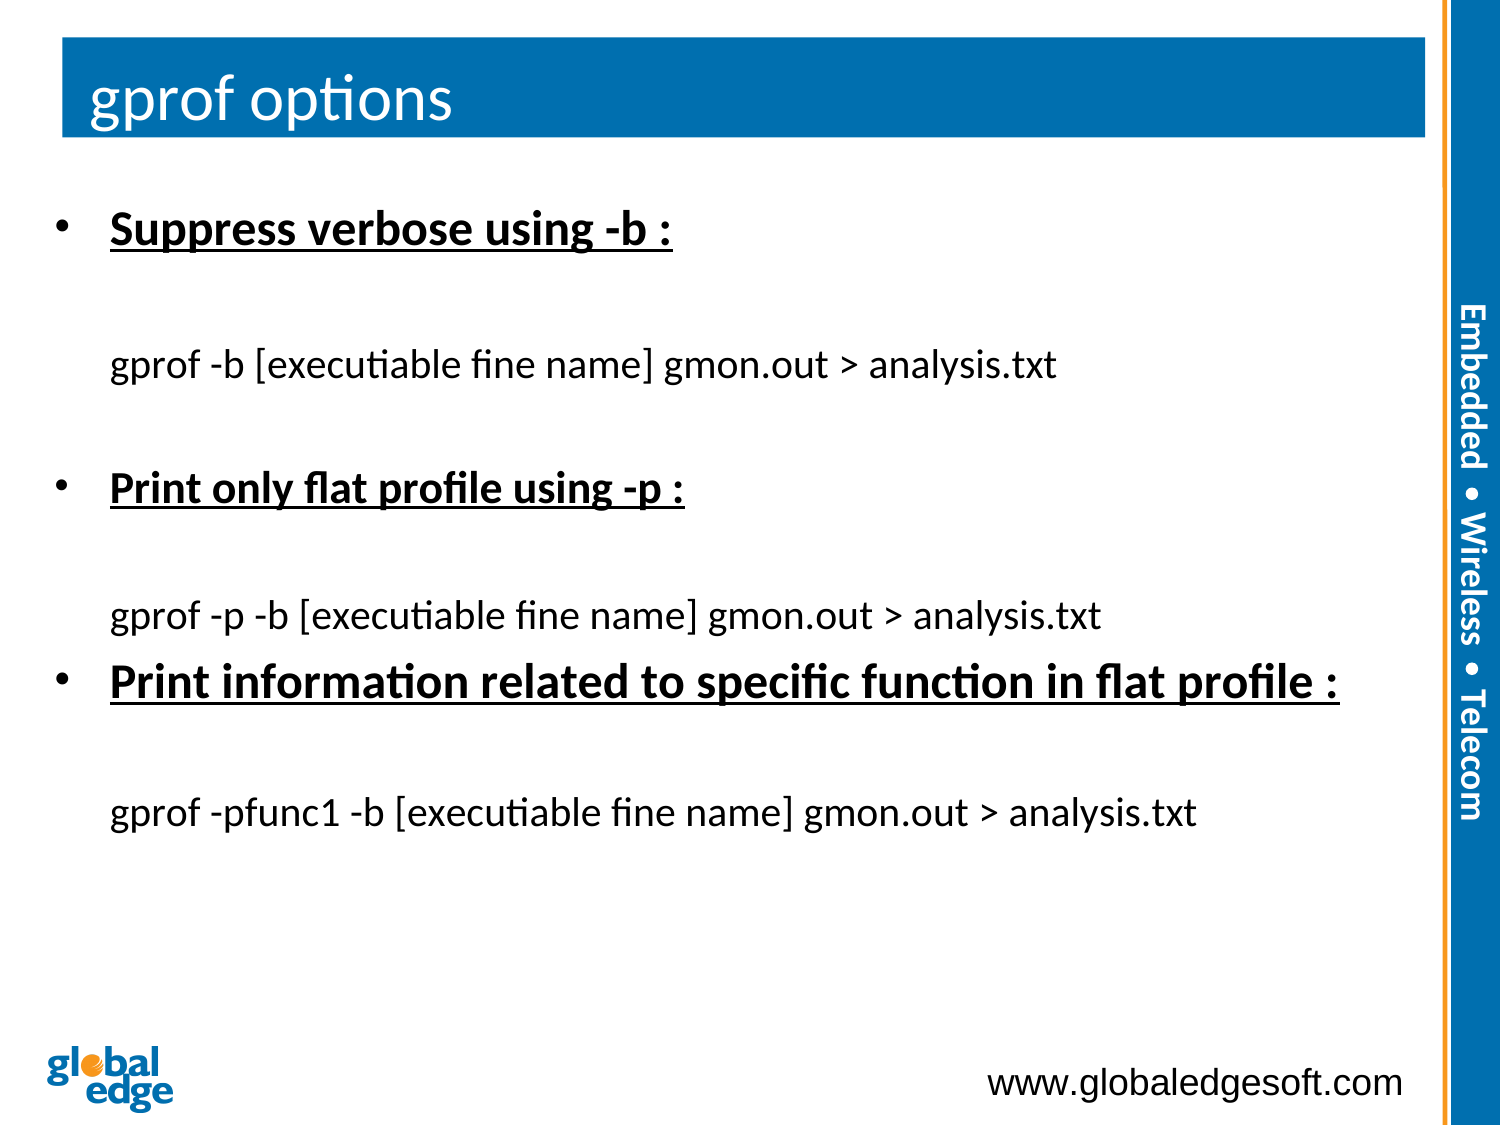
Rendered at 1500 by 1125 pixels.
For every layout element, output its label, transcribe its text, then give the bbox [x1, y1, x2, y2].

list Suppress verbose using -b : gprof -b [executiable fine name] gmon.out > analysis.txt Print only flat profile using -p : gprof -p -b [executiable fine name] gmon.out > analysis.txt Print information related to specific function in flat profile : gprof -pfunc1 -b [executiable fine name] gmon.out > analysis.txt [38, 188, 1388, 1013]
picture [34, 1034, 185, 1125]
title gprof options [75, 0, 1424, 188]
